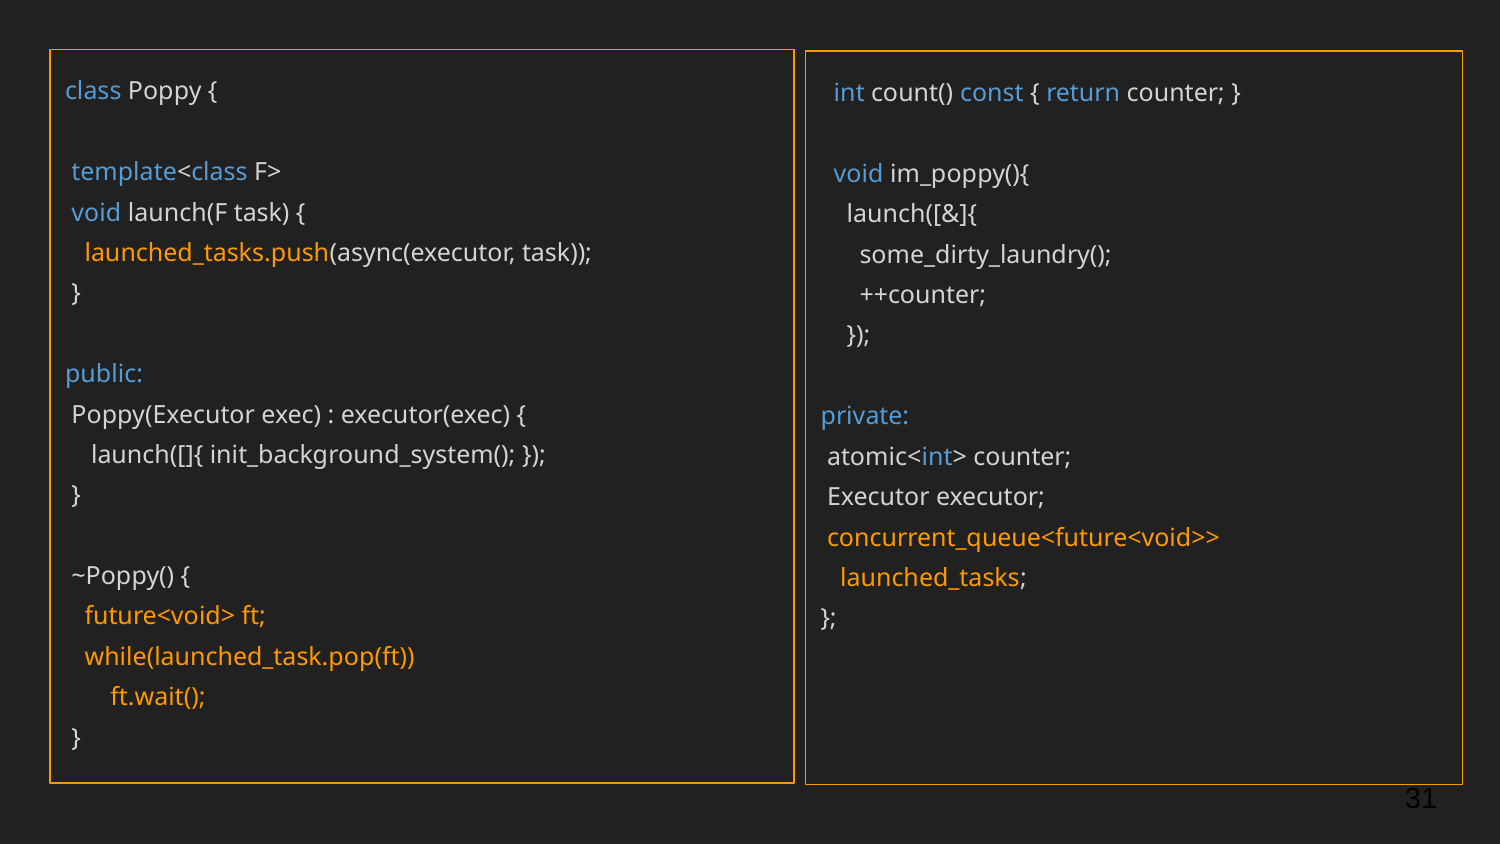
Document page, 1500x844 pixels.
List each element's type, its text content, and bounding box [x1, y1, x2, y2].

slide_number <number> [1389, 764, 1480, 830]
list class Poppy { template<class F> void launch(F task) { launched_tasks.push(async(executor, task)); } public: Poppy(Executor exec) : executor(exec) { launch([]{ init_background_system(); }); } ~Poppy() { future<void> ft; while(launched_task.pop(ft)) ft.wait(); } [50, 49, 794, 783]
list int count() const { return counter; } void im_poppy(){ launch([&]{ some_dirty_laundry(); ++counter; }); private: atomic<int> counter; Executor executor; concurrent_queue<future<void>> launched_tasks; }; [805, 51, 1463, 785]
